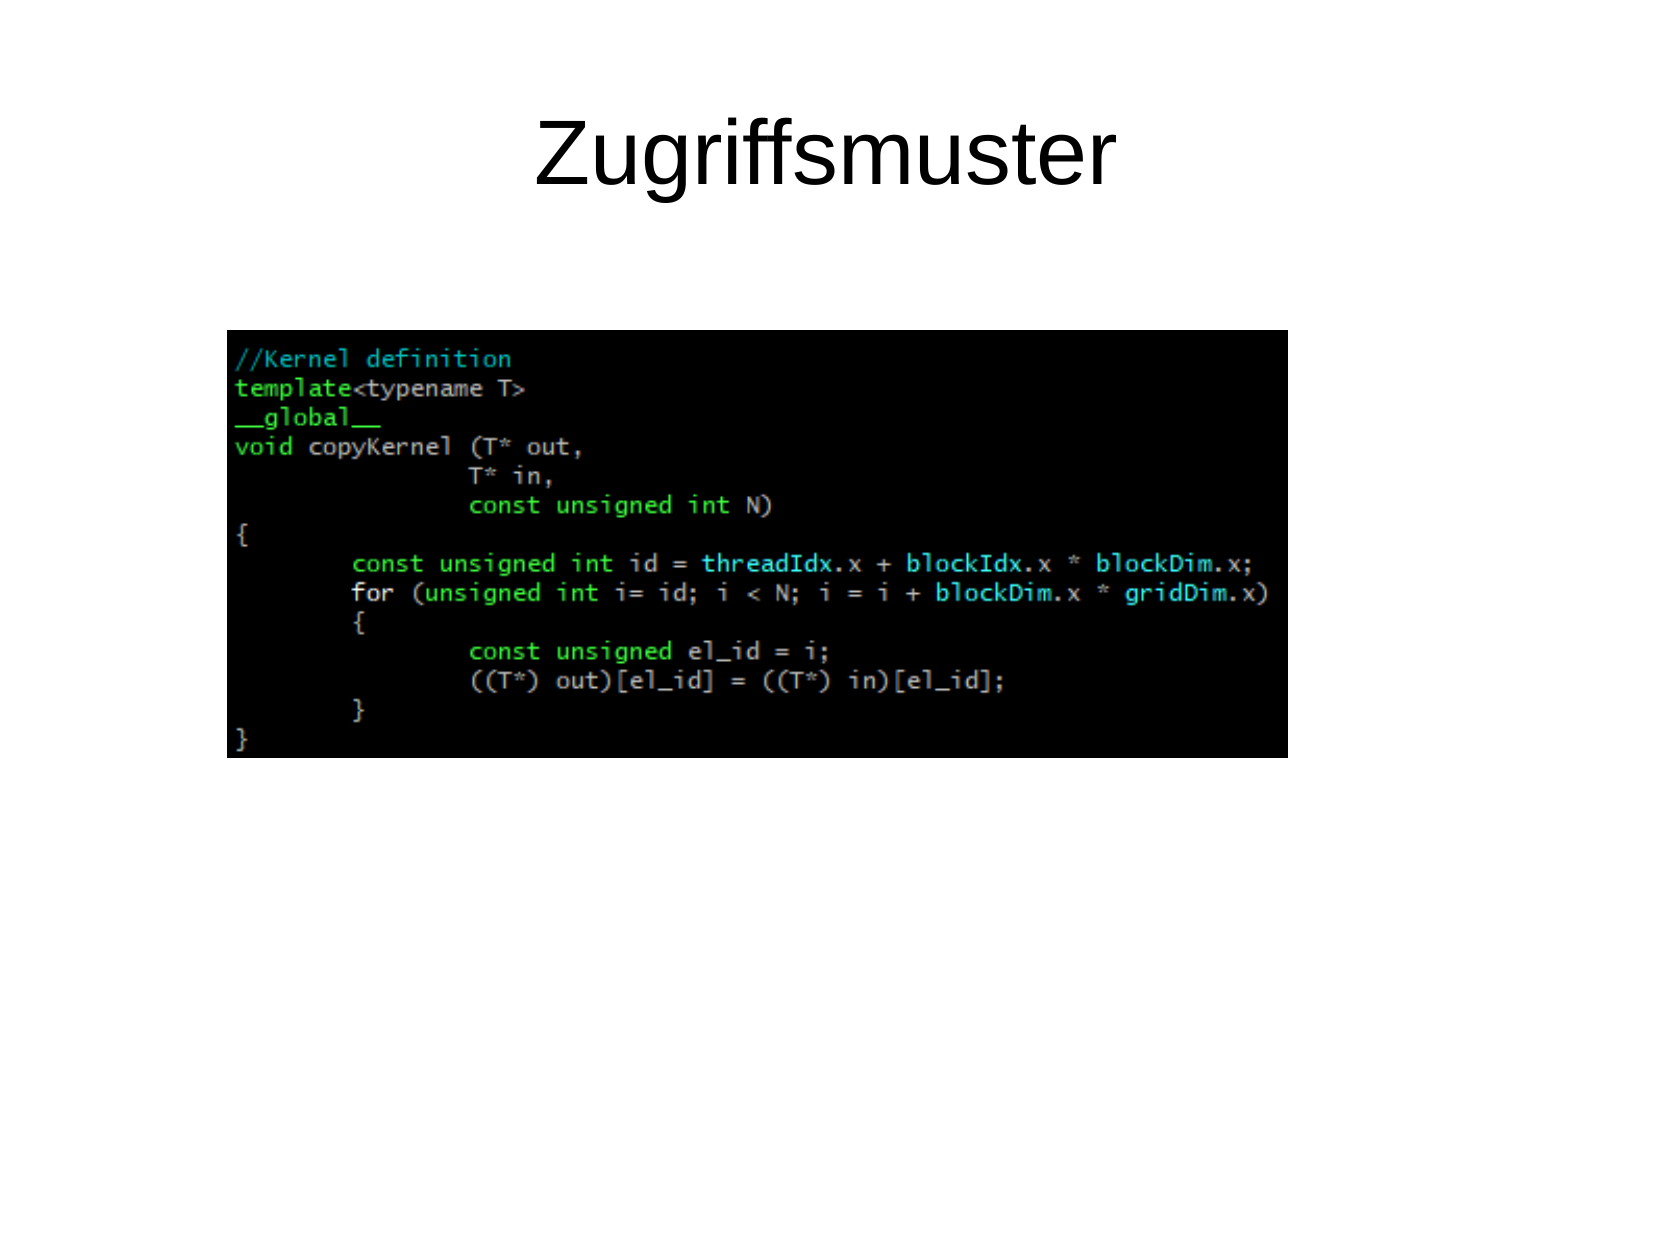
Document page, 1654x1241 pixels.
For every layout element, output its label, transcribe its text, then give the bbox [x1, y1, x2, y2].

title Zugriffsmuster [82, 49, 1571, 257]
picture [227, 330, 1288, 758]
